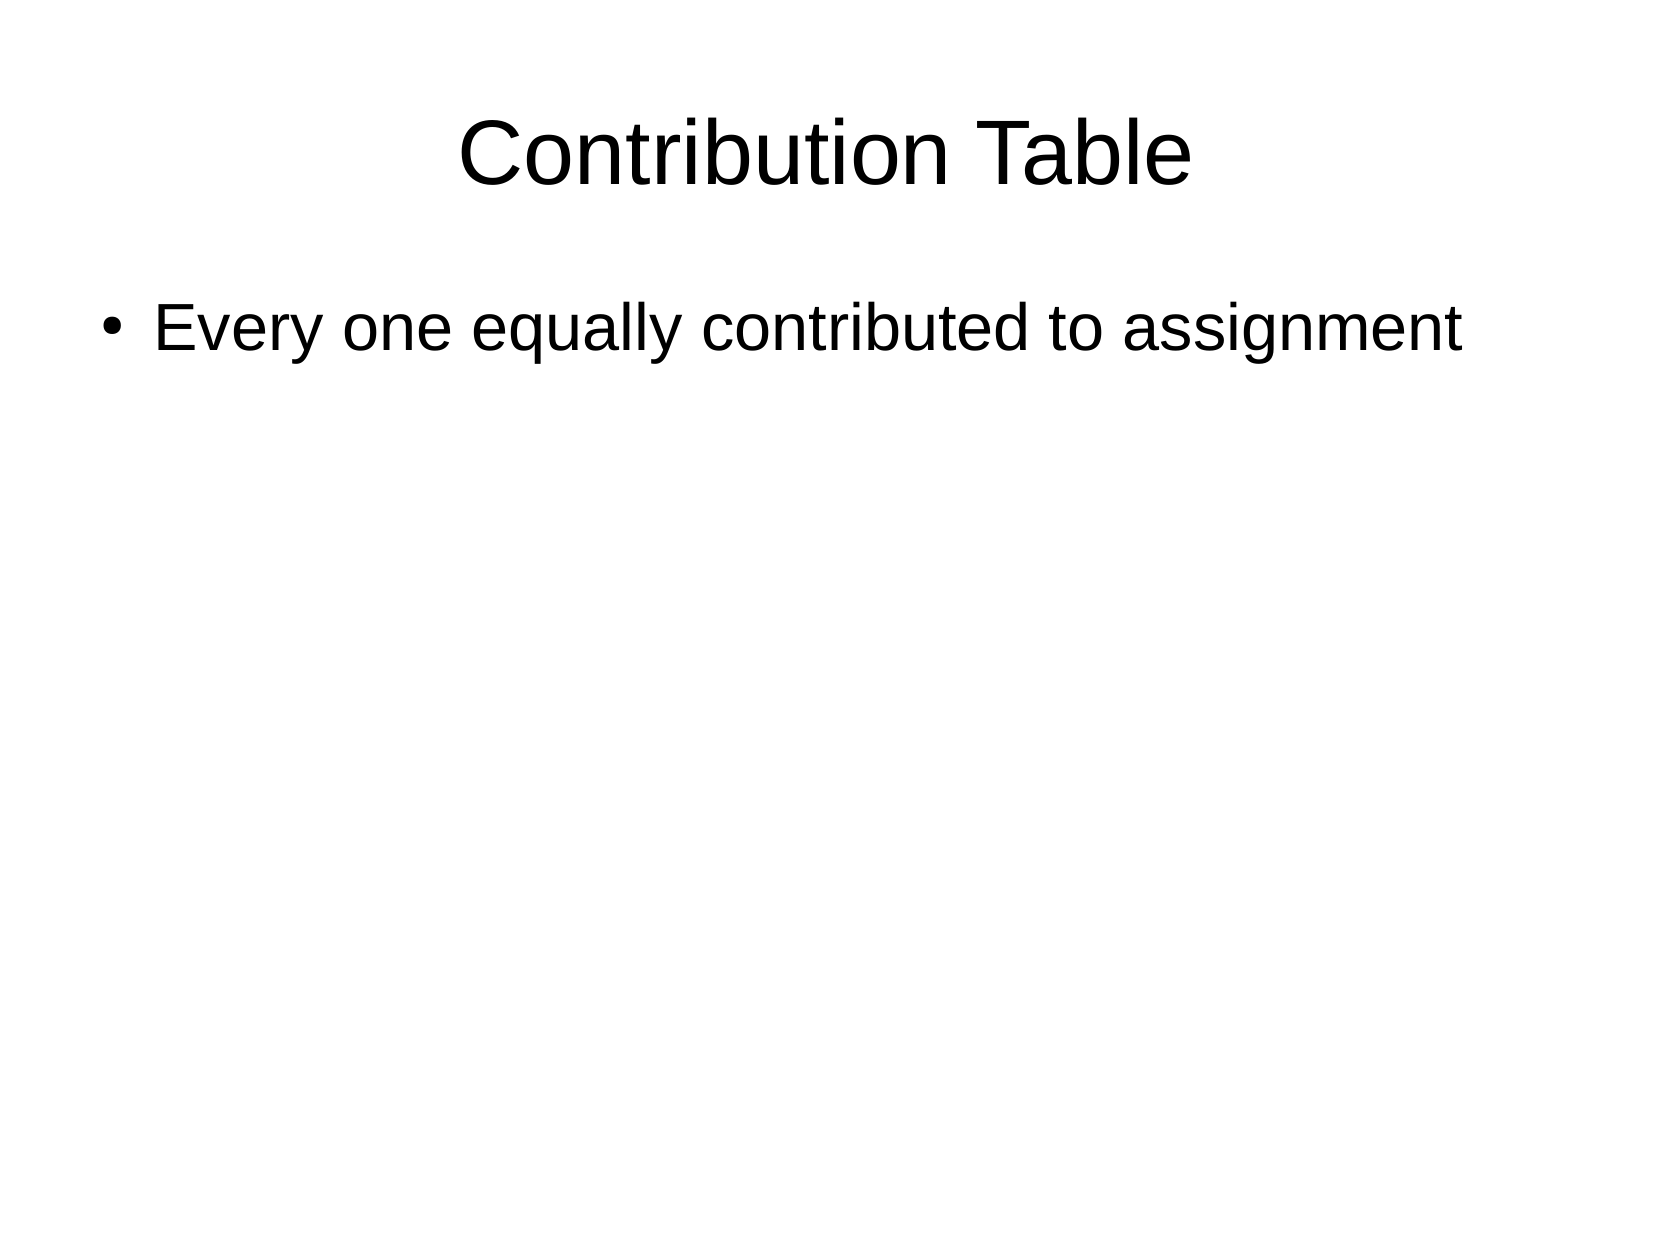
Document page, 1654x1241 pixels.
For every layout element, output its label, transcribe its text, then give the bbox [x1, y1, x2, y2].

title Contribution Table [82, 49, 1571, 257]
list Every one equally contributed to assignment [82, 290, 1571, 1010]
